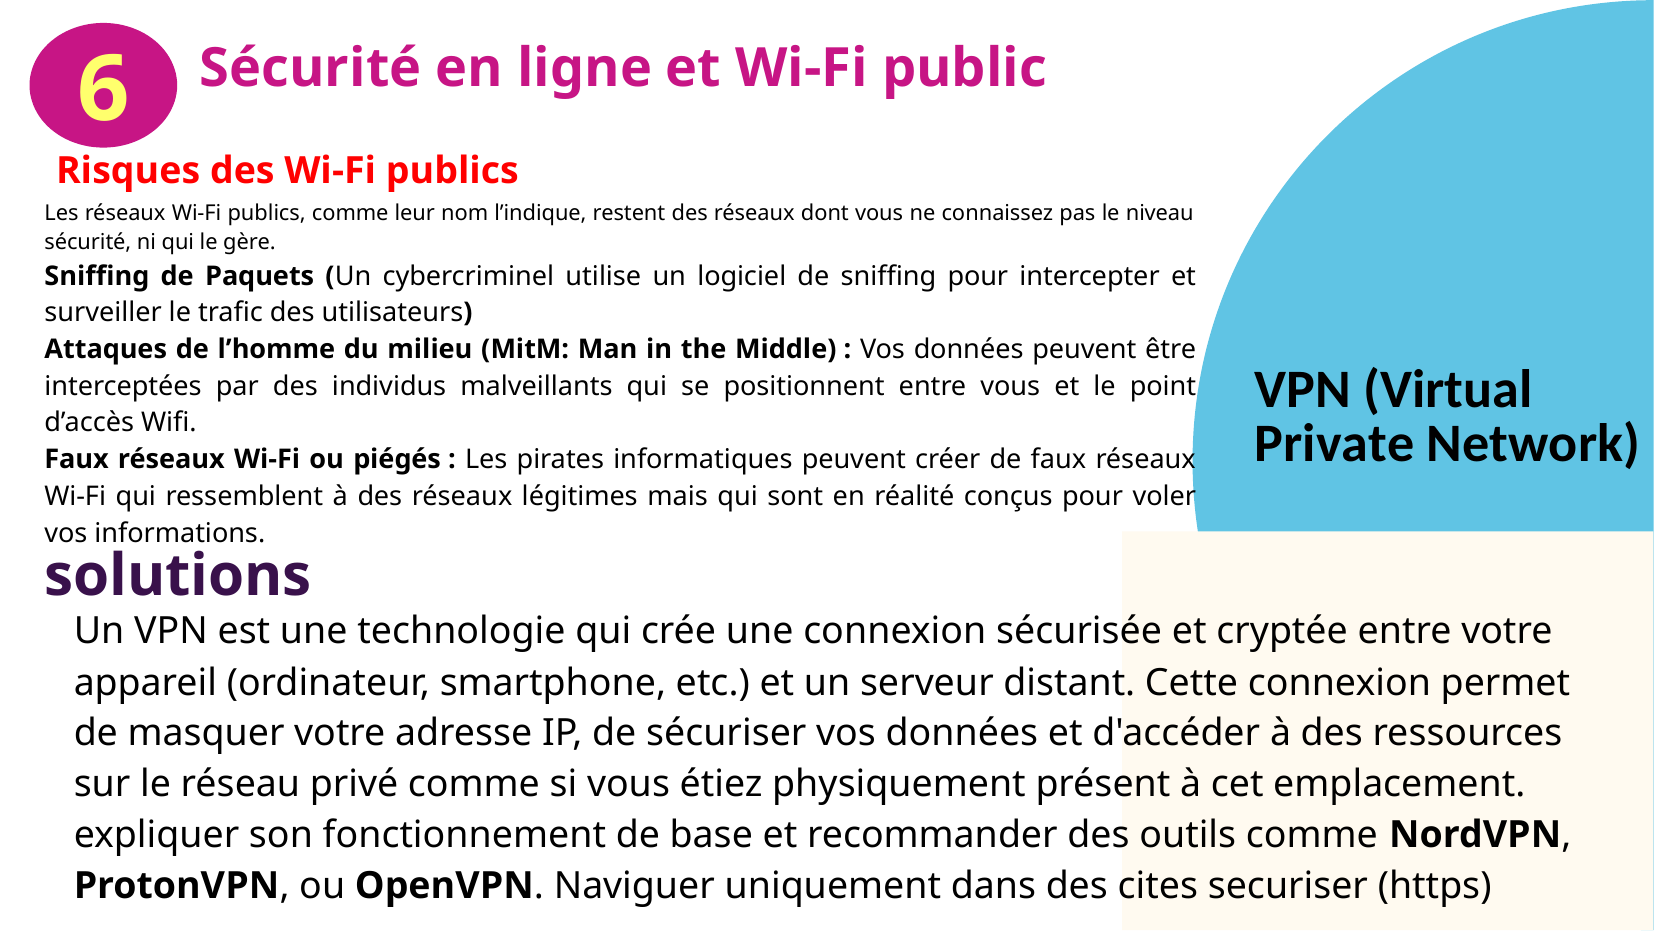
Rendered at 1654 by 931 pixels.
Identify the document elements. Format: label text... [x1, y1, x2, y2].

text_box 6 [29, 34, 60, 135]
text_box VPN (Virtual Private Network) : [1240, 302, 1654, 531]
title Sécurité en ligne et Wi-Fi public [60, 0, 1188, 140]
text_box Un VPN est une technologie qui crée une connexion sécurisée et cryptée entre votre appareil (ordinateur, smartphone, etc.) et un serveur distant. Cette connexion permet de masquer votre adresse IP, de sécuriser vos données et d'accéder à des ressources sur le réseau privé comme si vous étiez physiquement présent à cet emplacement. expliquer son fonctionnement de base et recommander des outils comme NordVPN, ProtonVPN, ou OpenVPN. Naviguer uniquement dans des cites securiser (https) [59, 596, 1595, 918]
text_box solutions [29, 558, 355, 626]
text_box [1122, 531, 1654, 931]
text_box Risques des Wi-Fi publics [41, 135, 544, 189]
text_box Les réseaux Wi-Fi publics, comme leur nom l’indique, restent des réseaux dont vous ne connaissez pas le niveau sécurité, ni qui le gère. Sniffing de Paquets (Un cybercriminel utilise un logiciel de sniffing pour intercepter et surveiller le trafic des utilisateurs) Attaques de l’homme du milieu (MitM: Man in the Middle) : Vos données peuvent être interceptées par des individus malveillants qui se positionnent entre vous et le point d’accès Wifi. Faux réseaux Wi-Fi ou piégés : Les pirates informatiques peuvent créer de faux réseaux Wi-Fi qui ressemblent à des réseaux légitimes mais qui sont en réalité conçus pour voler vos informations. [29, 189, 1211, 558]
